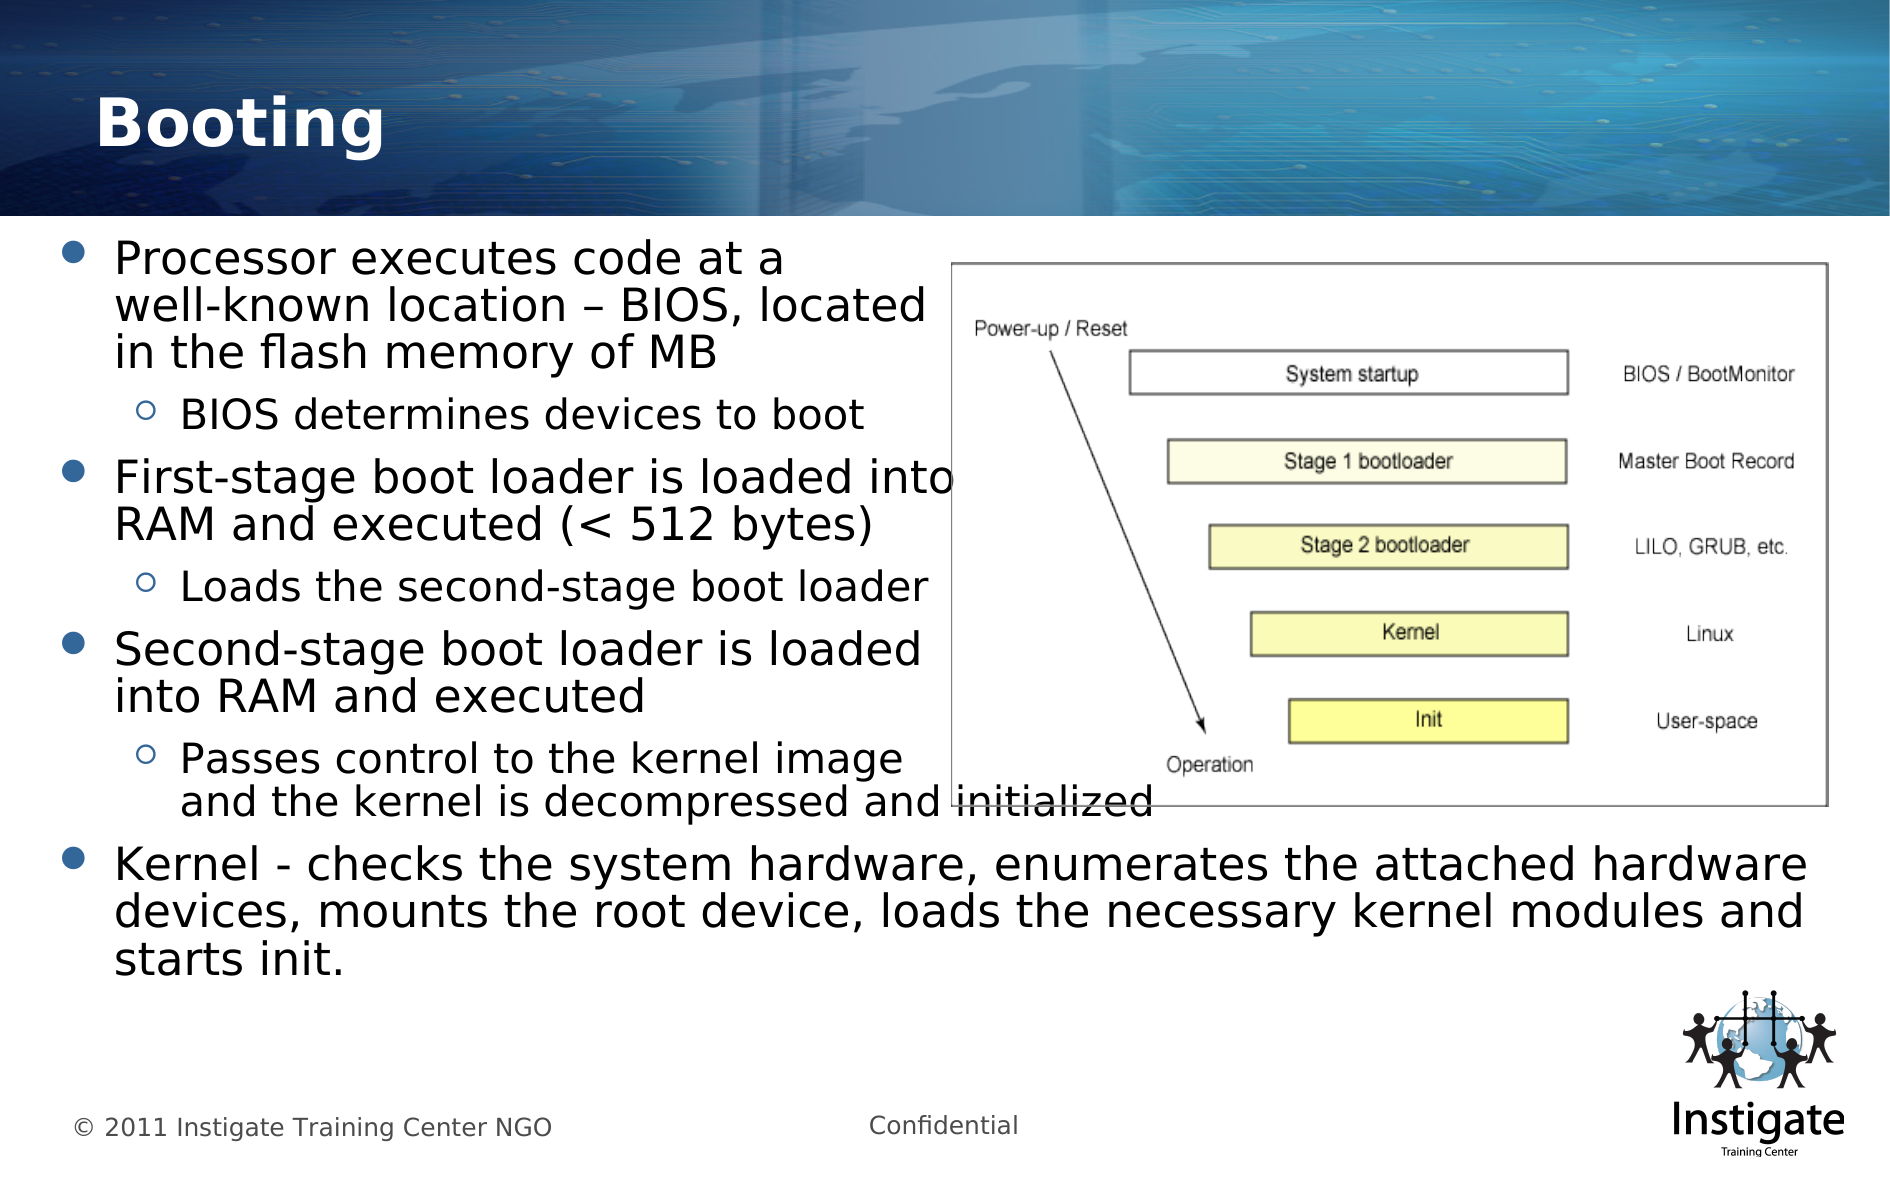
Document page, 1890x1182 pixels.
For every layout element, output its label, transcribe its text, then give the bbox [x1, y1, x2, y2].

picture [951, 262, 1829, 807]
list Processor executes code at a well-known location – BIOS, located in the flash memory of MB BIOS determines devices to boot First-stage boot loader is loaded into RAM and executed (< 512 bytes) Loads the second-stage boot loader Second-stage boot loader is loaded into RAM and executed Passes control to the kernel image and the kernel is decompressed and initialized Kernel - checks the system hardware, enumerates the attached hardware devices, mounts the root device, loads the necessary kernel modules and starts init. [59, 236, 1831, 1039]
title Booting [94, 54, 1793, 210]
picture [1674, 990, 1844, 1157]
picture [0, 0, 1890, 216]
